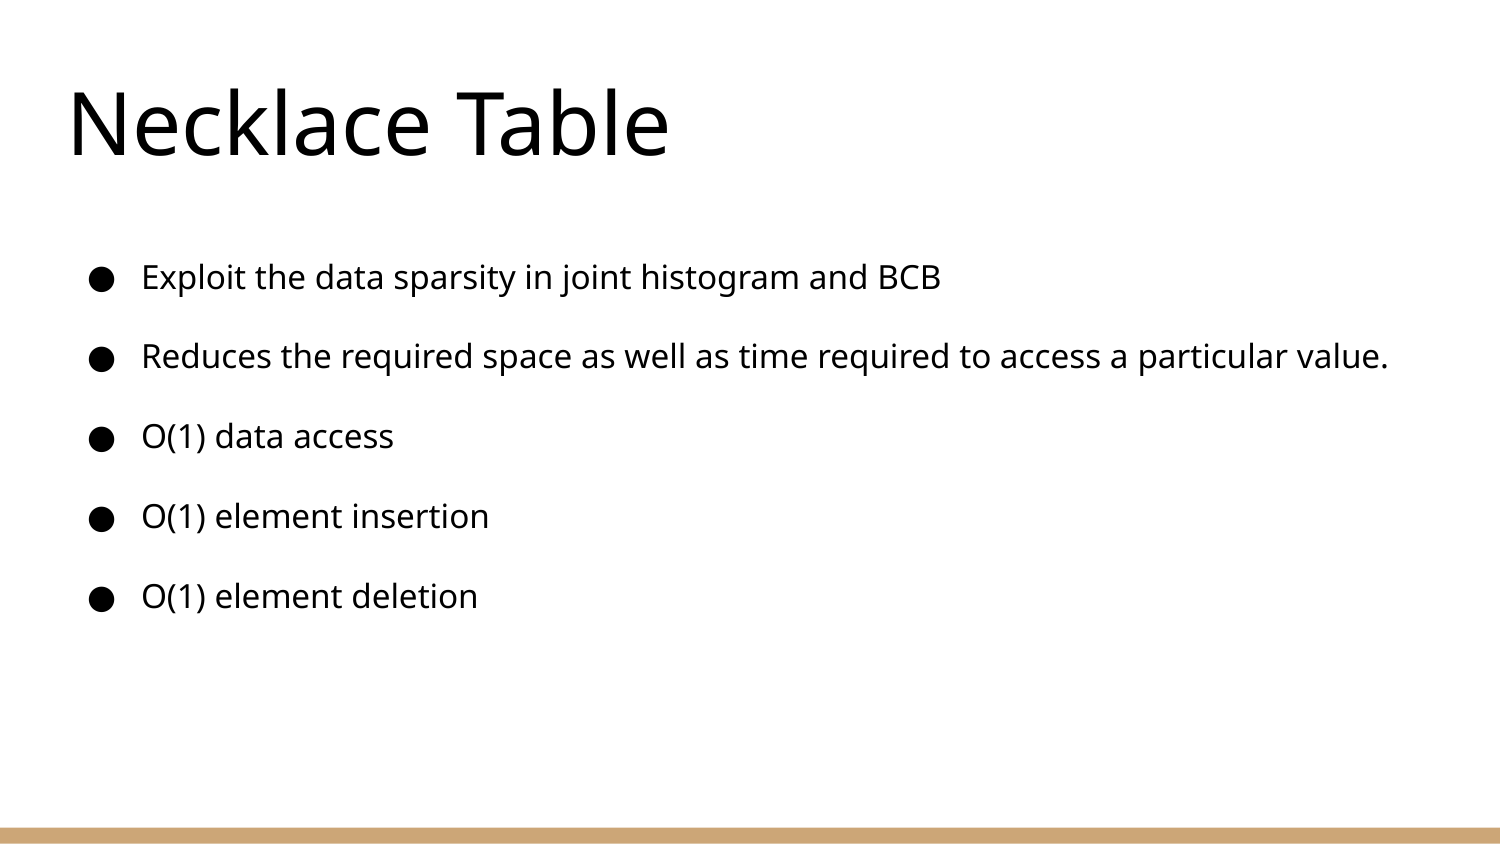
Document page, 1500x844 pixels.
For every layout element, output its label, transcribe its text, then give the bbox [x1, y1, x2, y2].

list Exploit the data sparsity in joint histogram and BCB Reduces the required space as well as time required to access a particular value. O(1) data access O(1) element insertion O(1) element deletion [51, 200, 1449, 624]
title Necklace Table [51, 51, 1449, 189]
